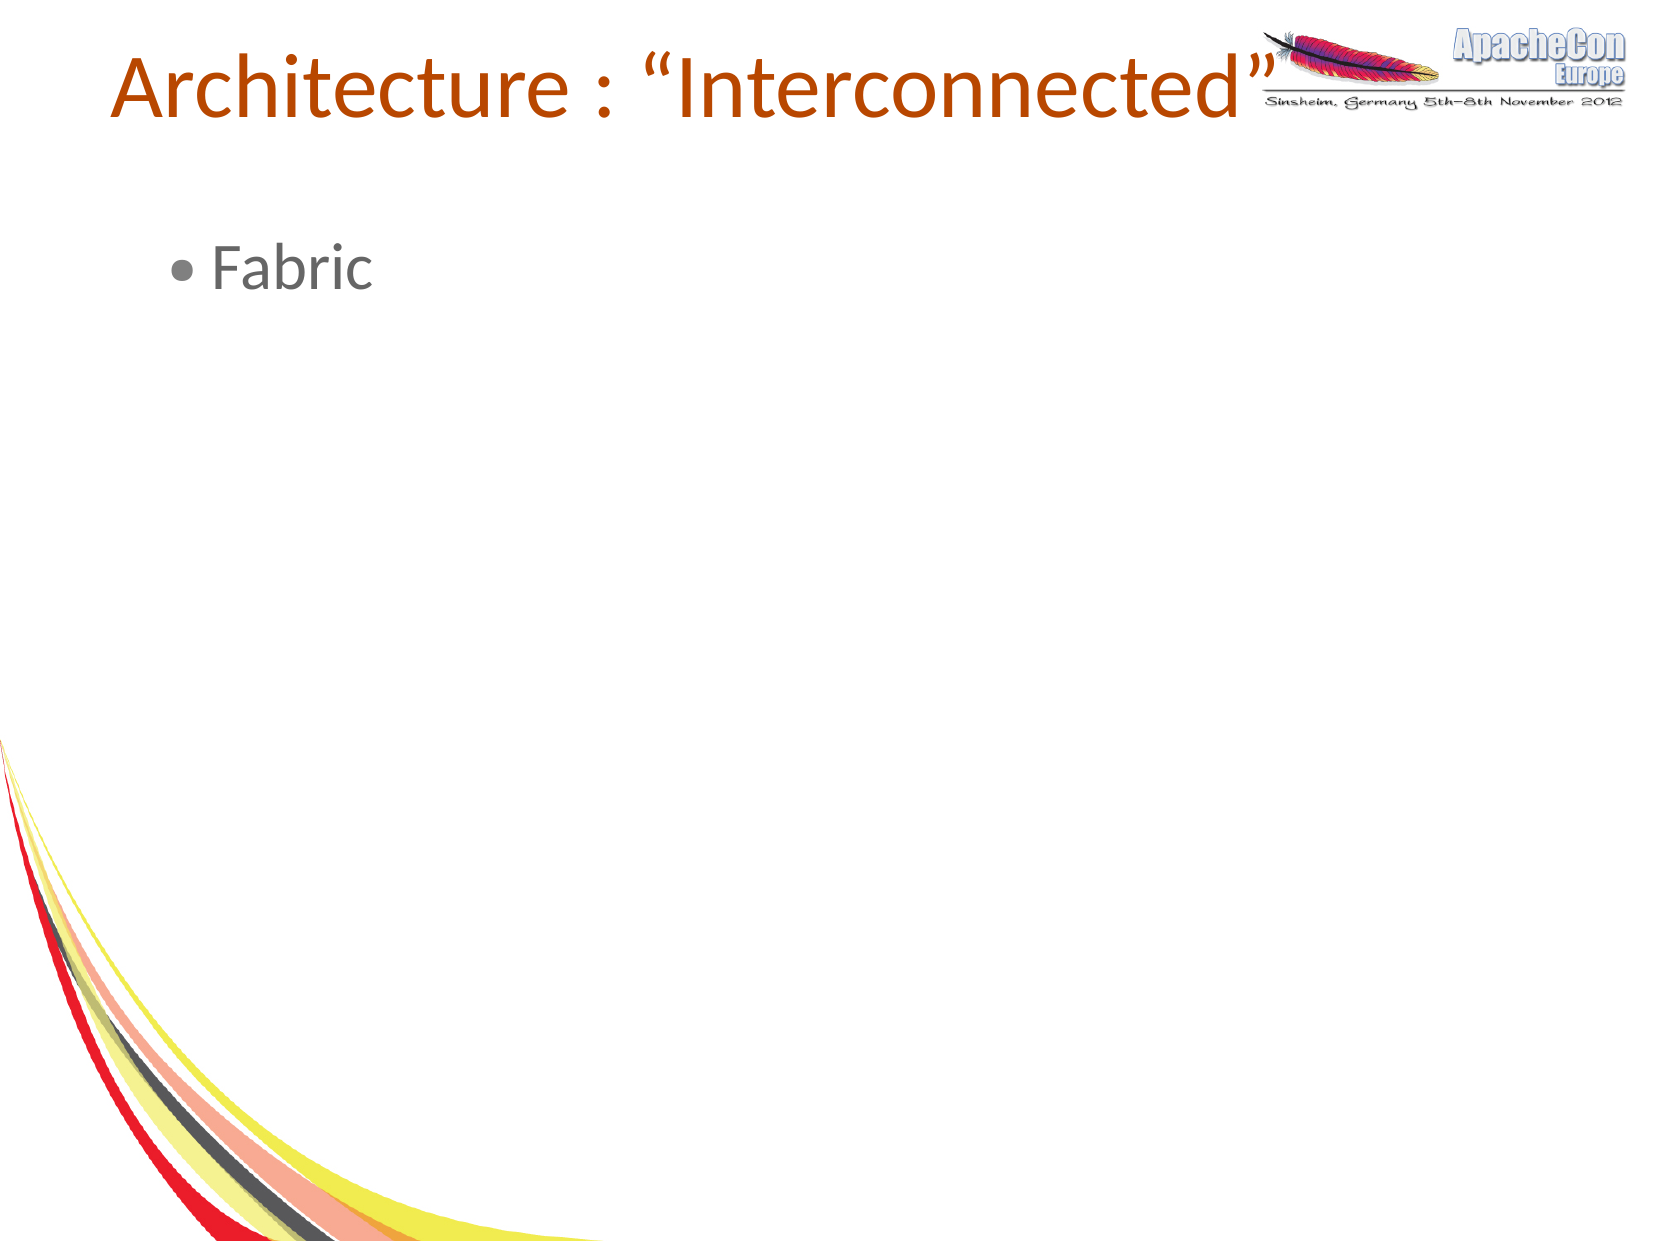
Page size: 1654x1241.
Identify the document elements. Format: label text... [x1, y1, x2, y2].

picture [0, 0, 1654, 1241]
title Architecture : “Interconnected” [51, 38, 1411, 151]
list Fabric [150, 239, 1576, 1126]
